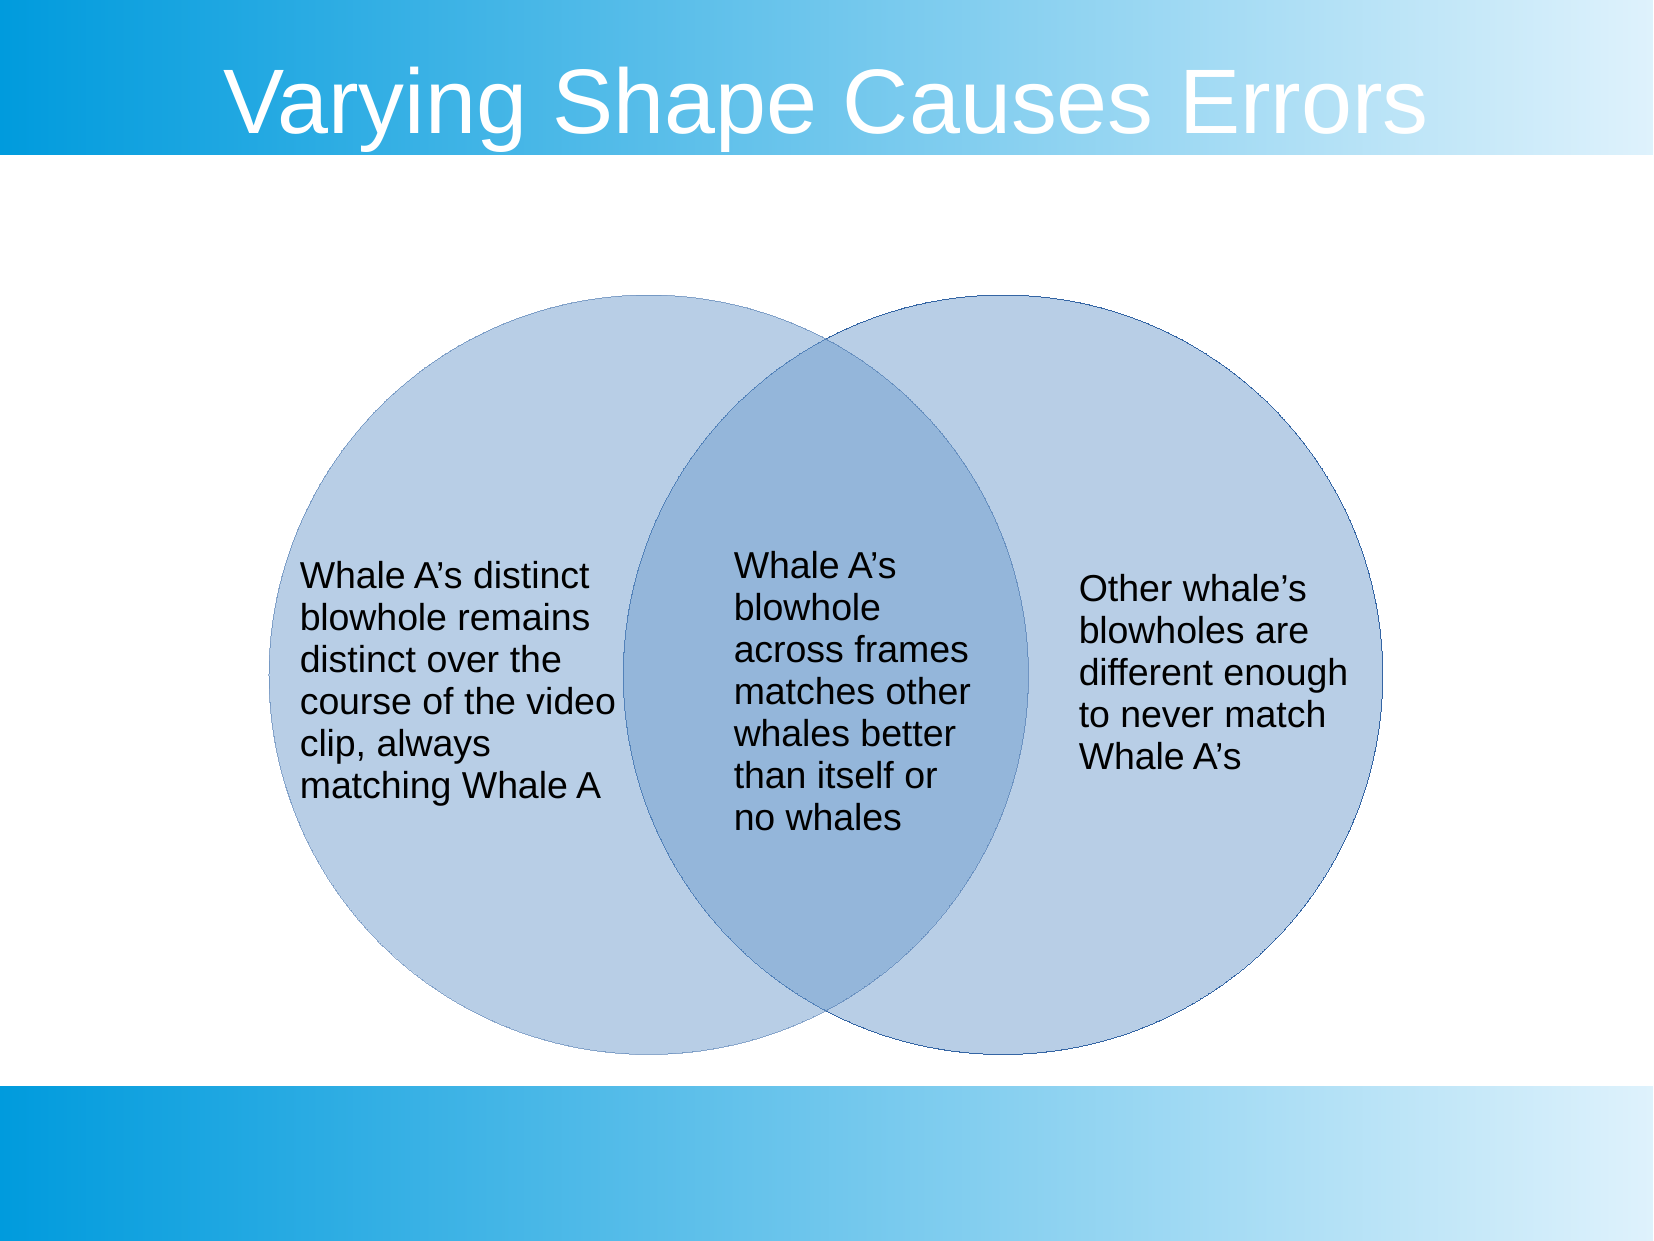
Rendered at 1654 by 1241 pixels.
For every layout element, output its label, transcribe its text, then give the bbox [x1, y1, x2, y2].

text_box Whale A’s blowhole across frames matches other whales better than itself or no whales [719, 537, 1005, 847]
text_box Other whale’s blowholes are different enough to never match Whale A’s [1064, 559, 1365, 790]
title Varying Shape Causes Errors [82, 49, 1571, 155]
text_box Whale A’s distinct blowhole remains distinct over the course of the video clip, always matching Whale A [285, 547, 646, 826]
text_box [268, 565, 285, 784]
text_box [291, 295, 1383, 1055]
